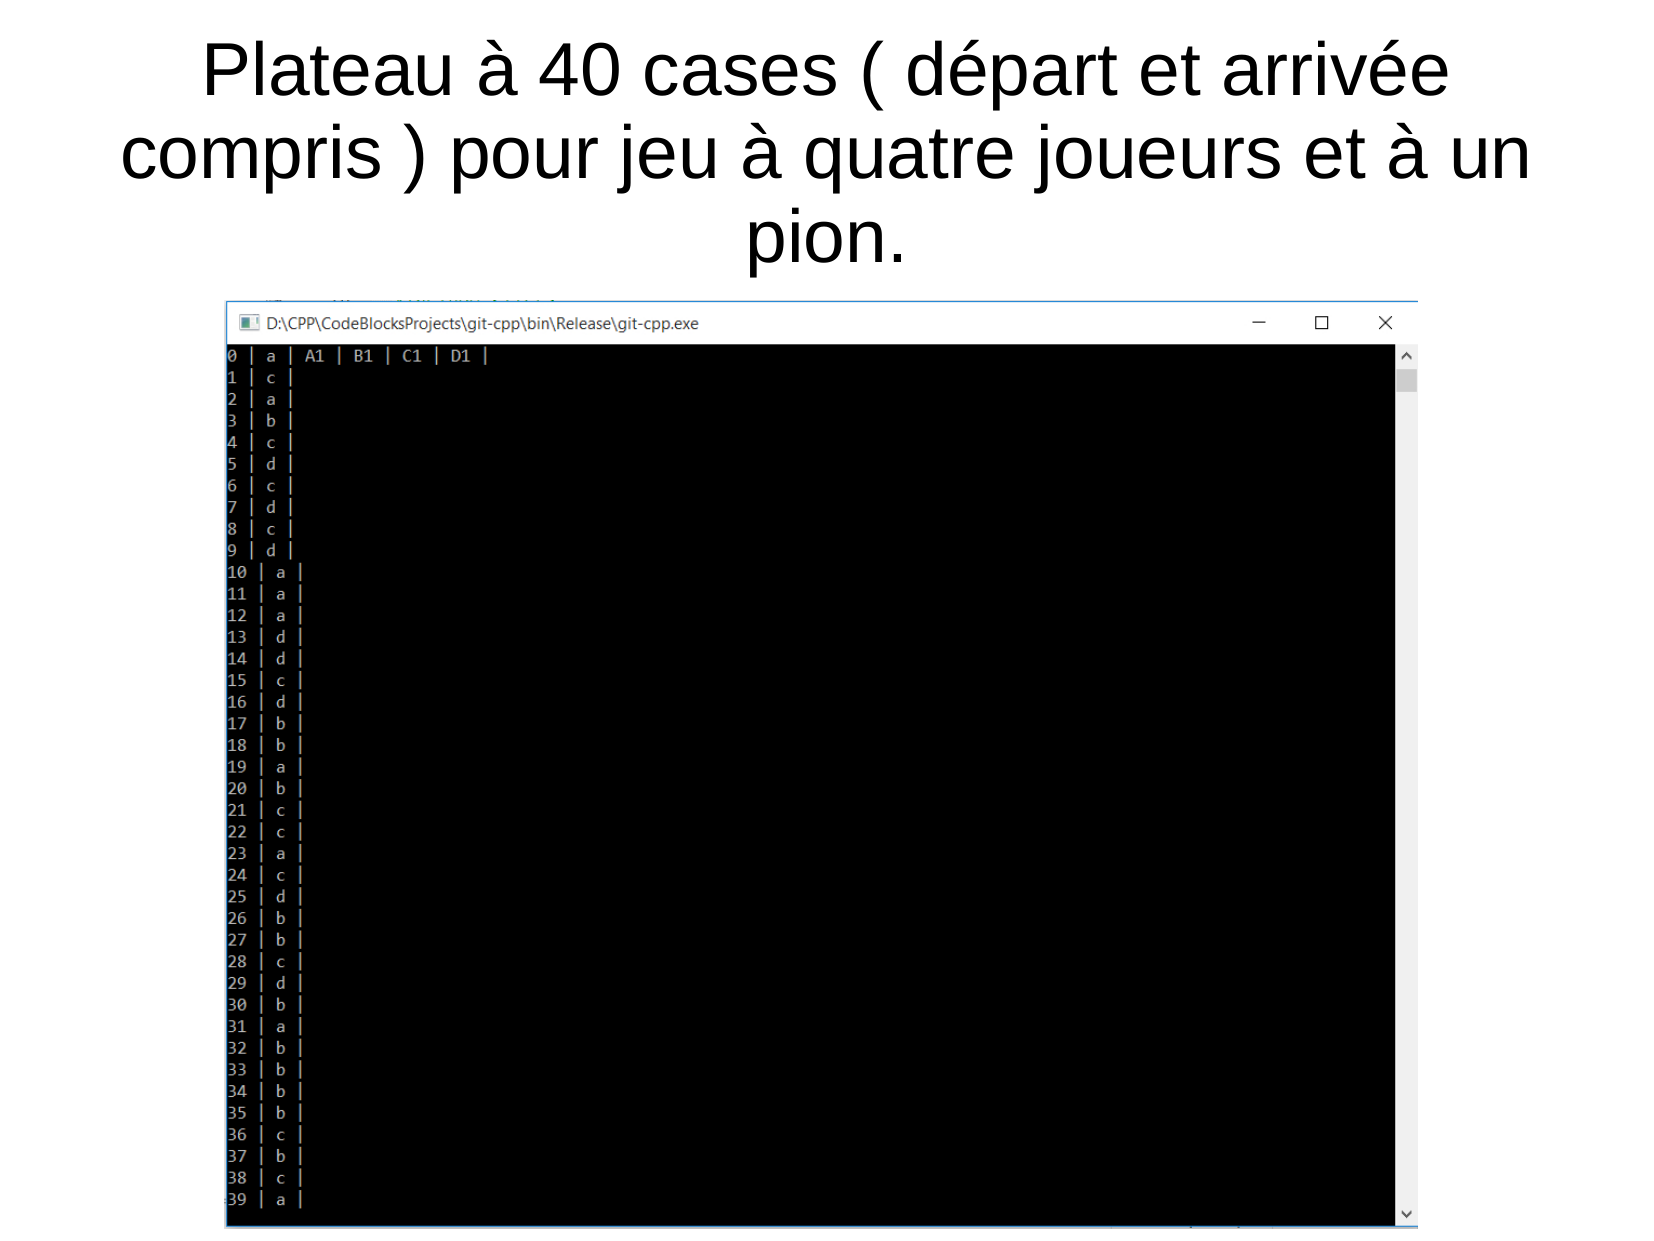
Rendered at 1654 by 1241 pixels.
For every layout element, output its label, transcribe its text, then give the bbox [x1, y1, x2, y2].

title Plateau à 40 cases ( départ et arrivée compris ) pour jeu à quatre joueurs et à un pion. [82, 26, 1571, 279]
picture [224, 300, 1418, 1229]
